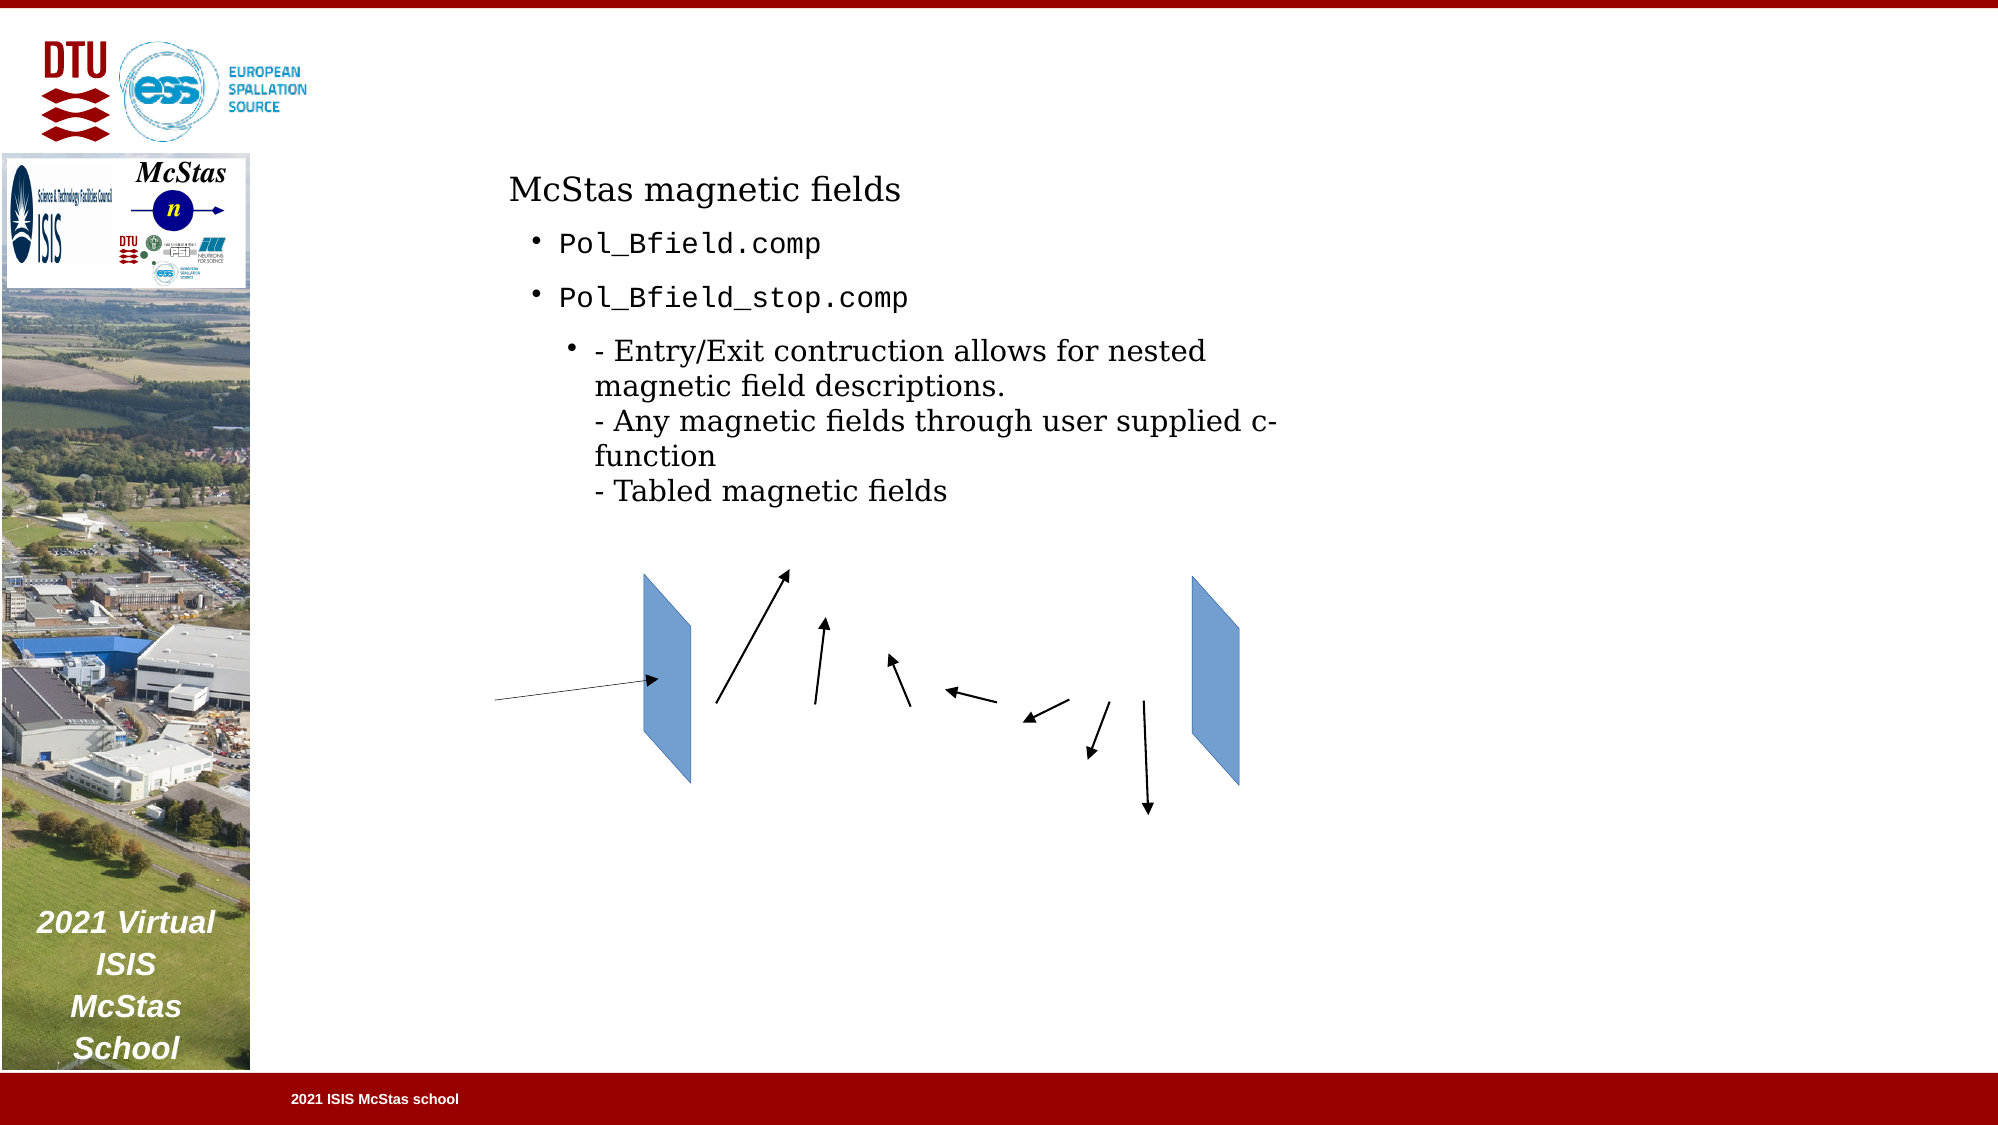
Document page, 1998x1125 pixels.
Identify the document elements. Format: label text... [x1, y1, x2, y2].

text_box Pol_Bfield.comp Pol_Bfield_stop.comp - Entry/Exit contruction allows for nested magnetic field descriptions. - Any magnetic fields through user supplied c-function - Tabled magnetic fields [526, 219, 1332, 513]
text_box [1192, 576, 1240, 786]
picture [119, 41, 307, 142]
picture [2, 153, 250, 1070]
text_box McStas magnetic fields [508, 168, 1450, 209]
text_box [643, 574, 691, 784]
